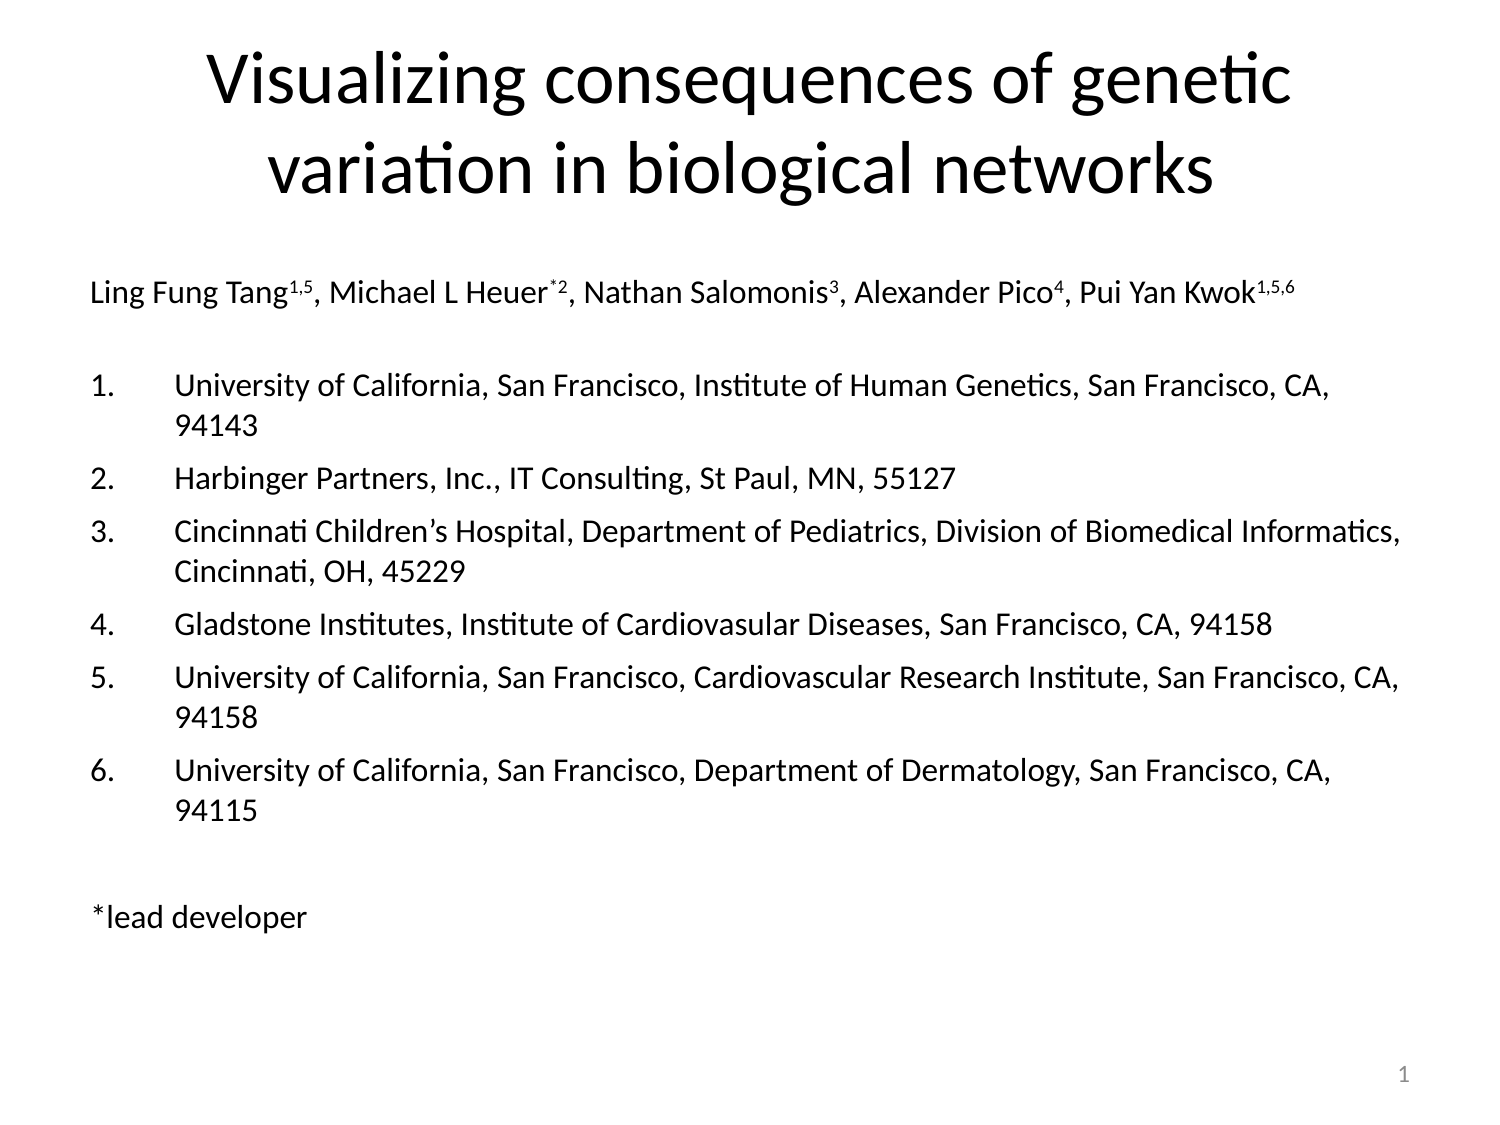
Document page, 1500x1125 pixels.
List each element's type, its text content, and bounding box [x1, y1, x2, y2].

list Ling Fung Tang1,5, Michael L Heuer*2, Nathan Salomonis3, Alexander Pico4, Pui Yan Kwok1,5,6 University of California, San Francisco, Institute of Human Genetics, San Francisco, CA, 94143 Harbinger Partners, Inc., IT Consulting, St Paul, MN, 55127 Cincinnati Children’s Hospital, Department of Pediatrics, Division of Biomedical Informatics, Cincinnati, OH, 45229 Gladstone Institutes, Institute of Cardiovasular Diseases, San Francisco, CA, 94158 University of California, San Francisco, Cardiovascular Research Institute, San Francisco, CA, 94158 University of California, San Francisco, Department of Dermatology, San Francisco, CA, 94115 *lead developer [75, 262, 1425, 1005]
title Visualizing consequences of genetic variation in biological networks [75, 70, 1425, 258]
slide_number <number> [1074, 1042, 1425, 1103]
